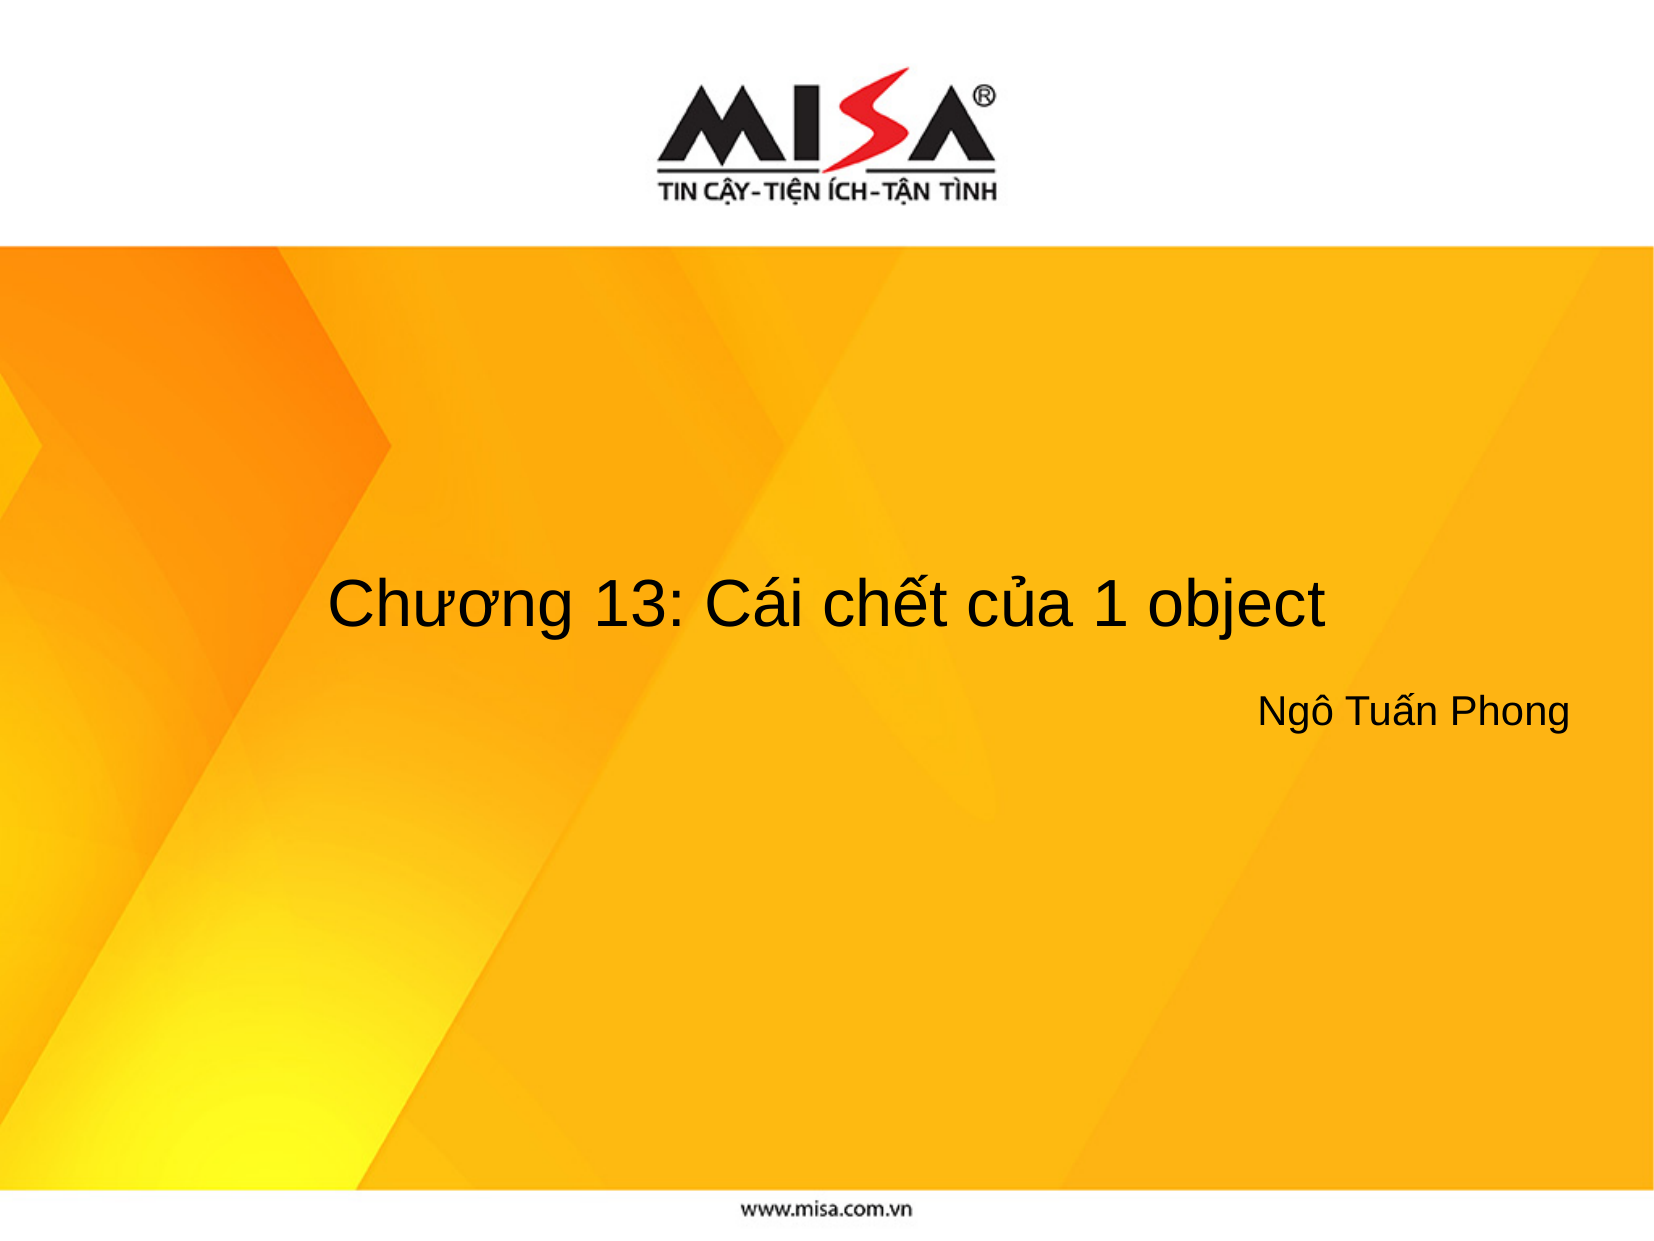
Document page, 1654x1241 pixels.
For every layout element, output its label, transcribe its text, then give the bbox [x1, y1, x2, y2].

picture [0, 0, 1654, 1241]
subtitle Chương 13: Cái chết của 1 object Ngô Tuấn Phong [82, 290, 1571, 1010]
